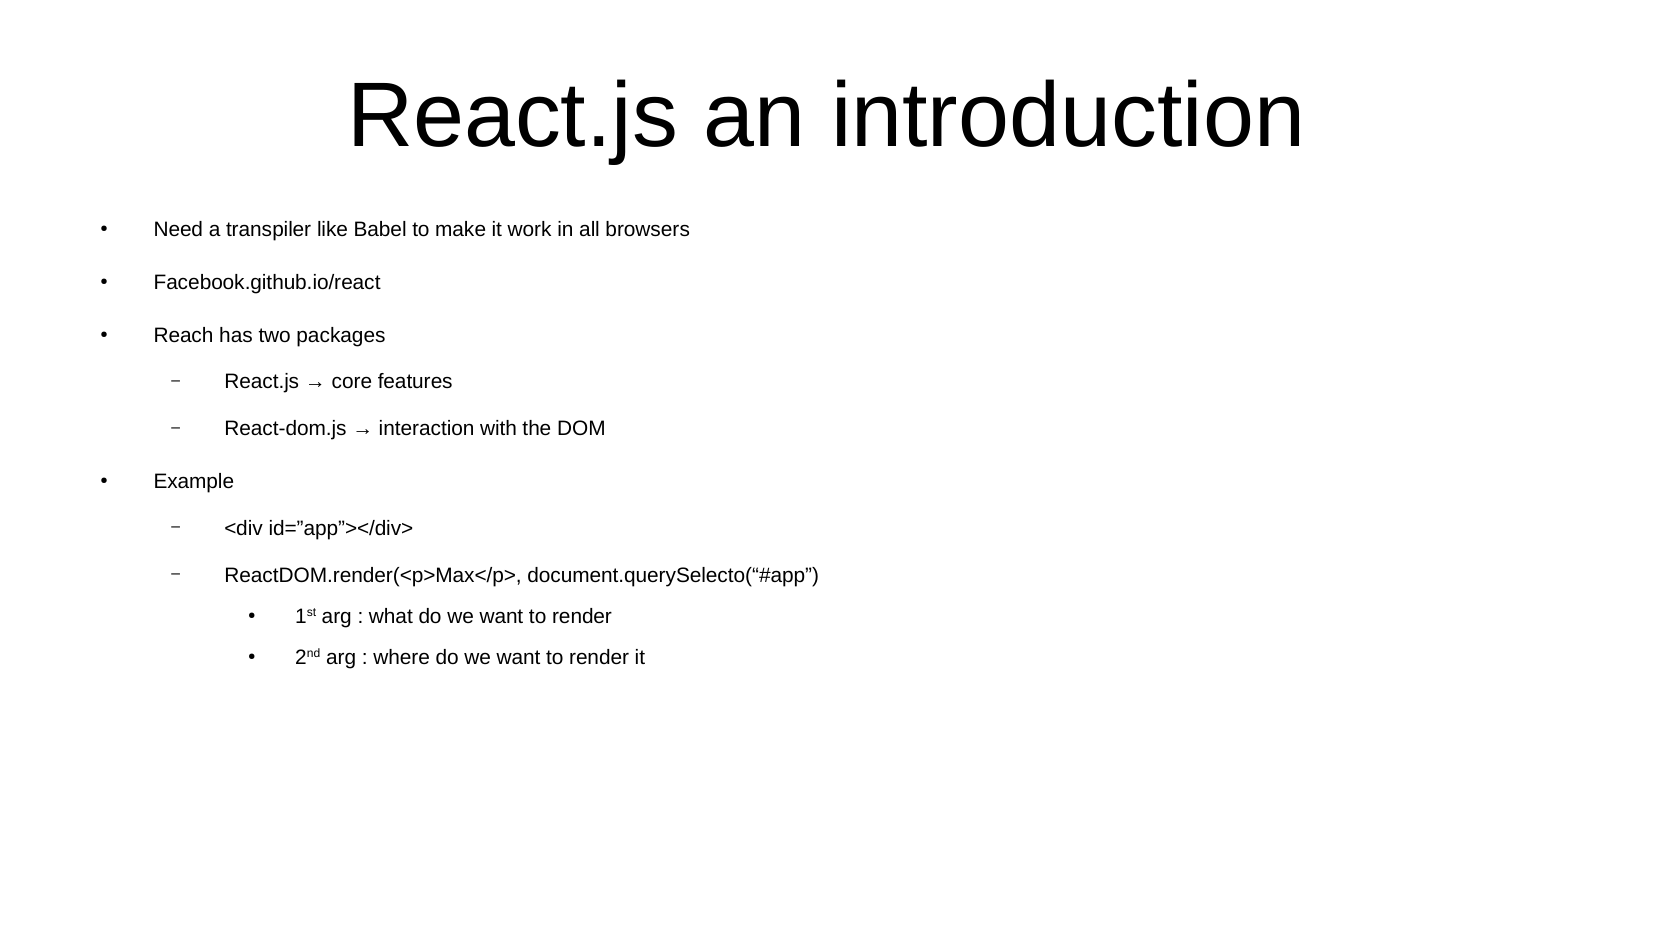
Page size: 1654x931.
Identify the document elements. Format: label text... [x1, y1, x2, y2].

title React.js an introduction [82, 37, 1571, 193]
list Need a transpiler like Babel to make it work in all browsers Facebook.github.io/react Reach has two packages React.js → core features React-dom.js → interaction with the DOM Example <div id=”app”></div> ReactDOM.render(<p>Max</p>, document.querySelecto(“#app”) 1st arg : what do we want to render 2nd arg : where do we want to render it [82, 217, 1576, 916]
